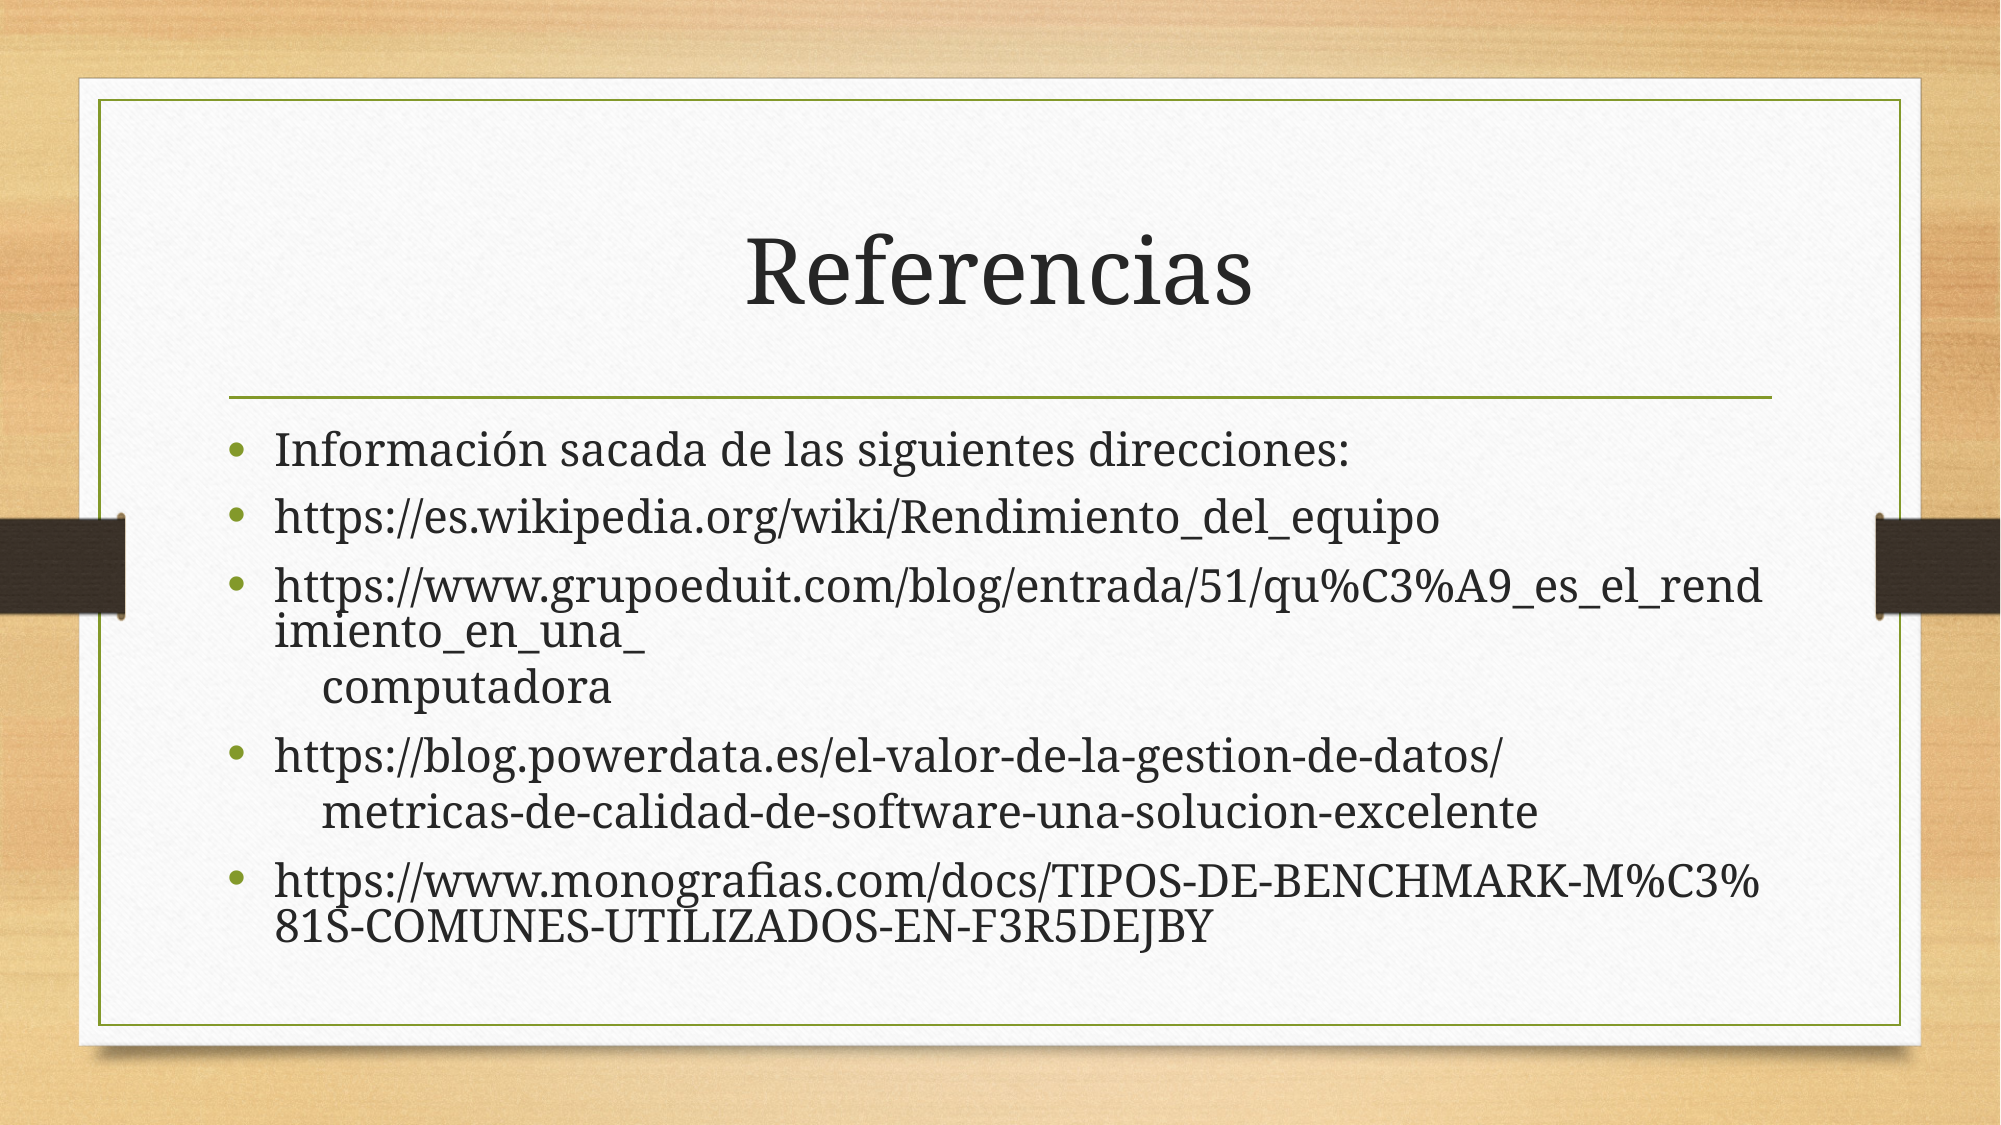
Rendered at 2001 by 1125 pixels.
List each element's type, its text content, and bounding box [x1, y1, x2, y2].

list Información sacada de las siguientes direcciones: https://es.wikipedia.org/wiki/Rendimiento_del_equipo https://www.grupoeduit.com/blog/entrada/51/qu%C3%A9_es_el_rendimiento_en_una_computadora https://blog.powerdata.es/el-valor-de-la-gestion-de-datos/metricas-de-calidad-de-software-una-solucion-excelente https://www.monografias.com/docs/TIPOS-DE-BENCHMARK-M%C3%81S-COMUNES-UTILIZADOS-EN-F3R5DEJBY [212, 419, 1788, 964]
title Referencias [212, 161, 1788, 376]
picture [0, 0, 2001, 1125]
